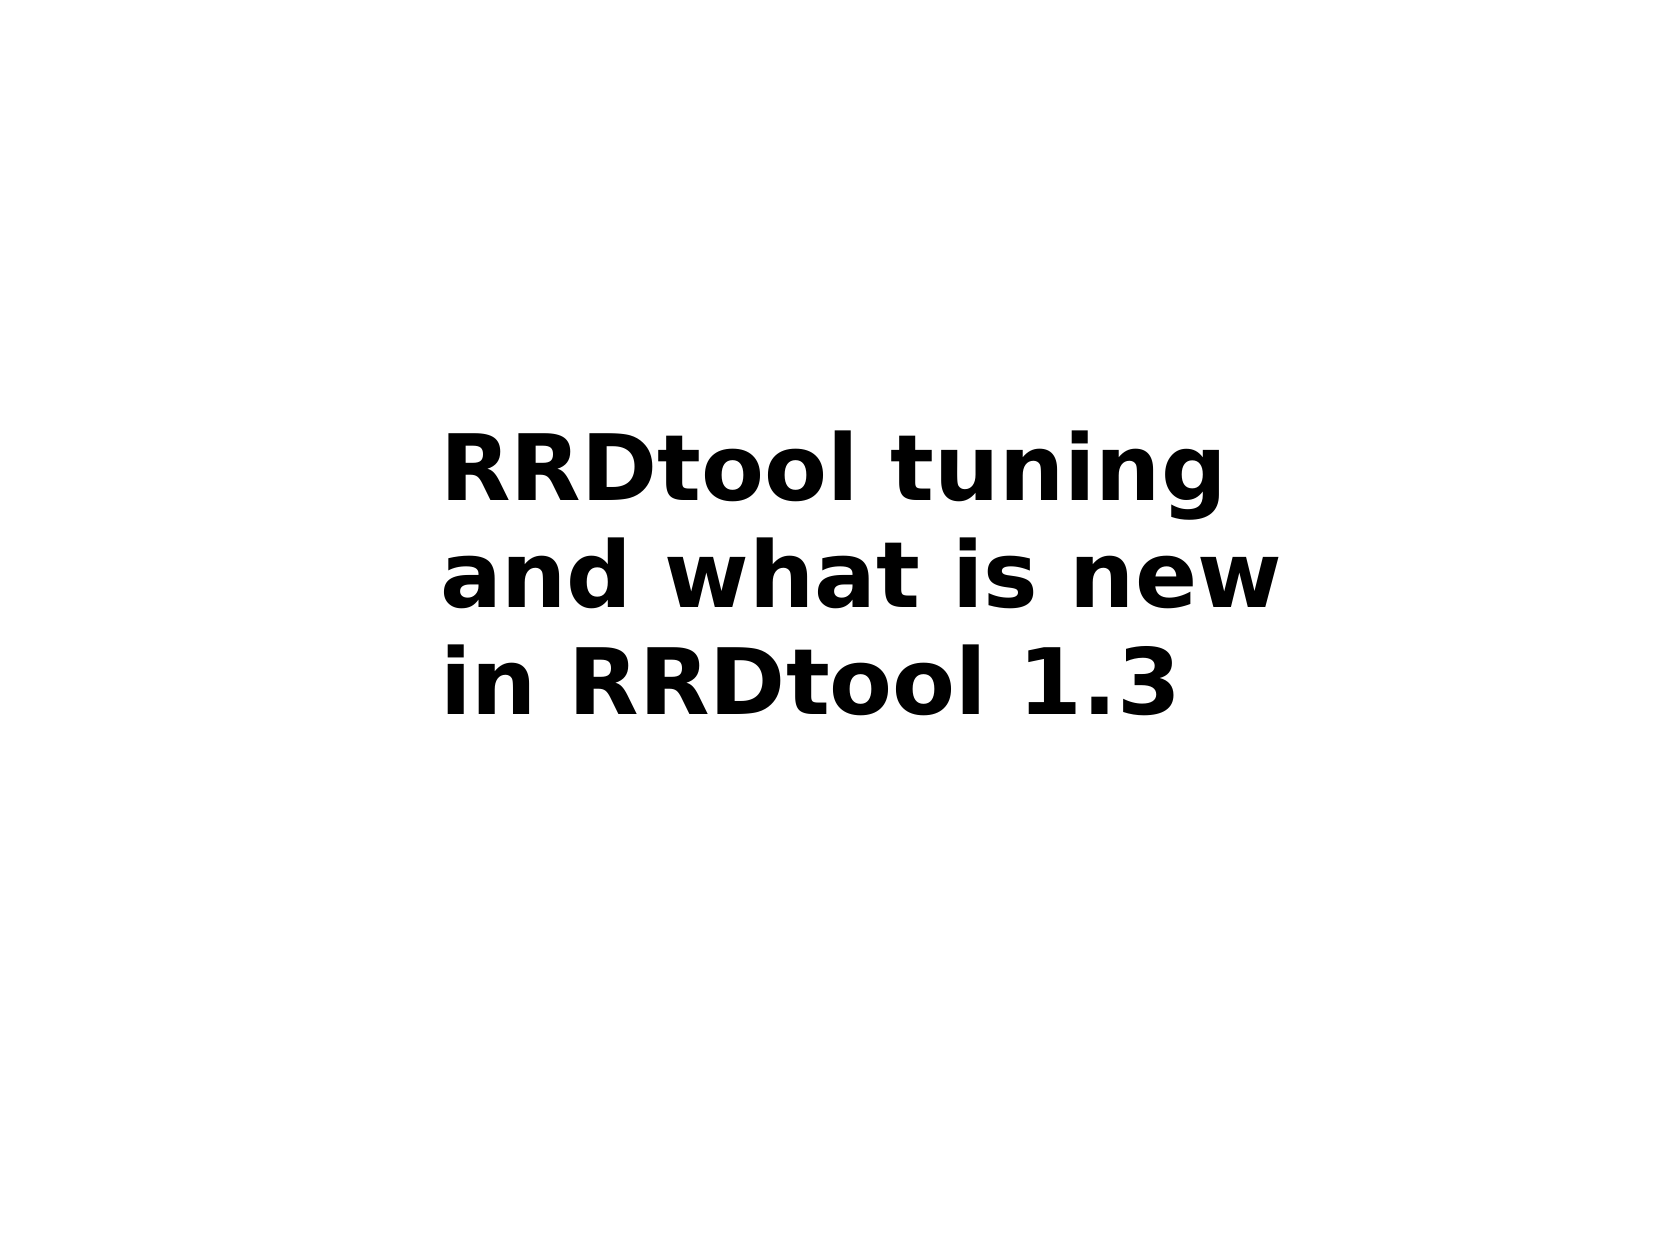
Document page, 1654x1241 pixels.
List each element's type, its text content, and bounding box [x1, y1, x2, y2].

text_box RRDtool tuning and what is new in RRDtool 1.3 [425, 408, 1371, 745]
